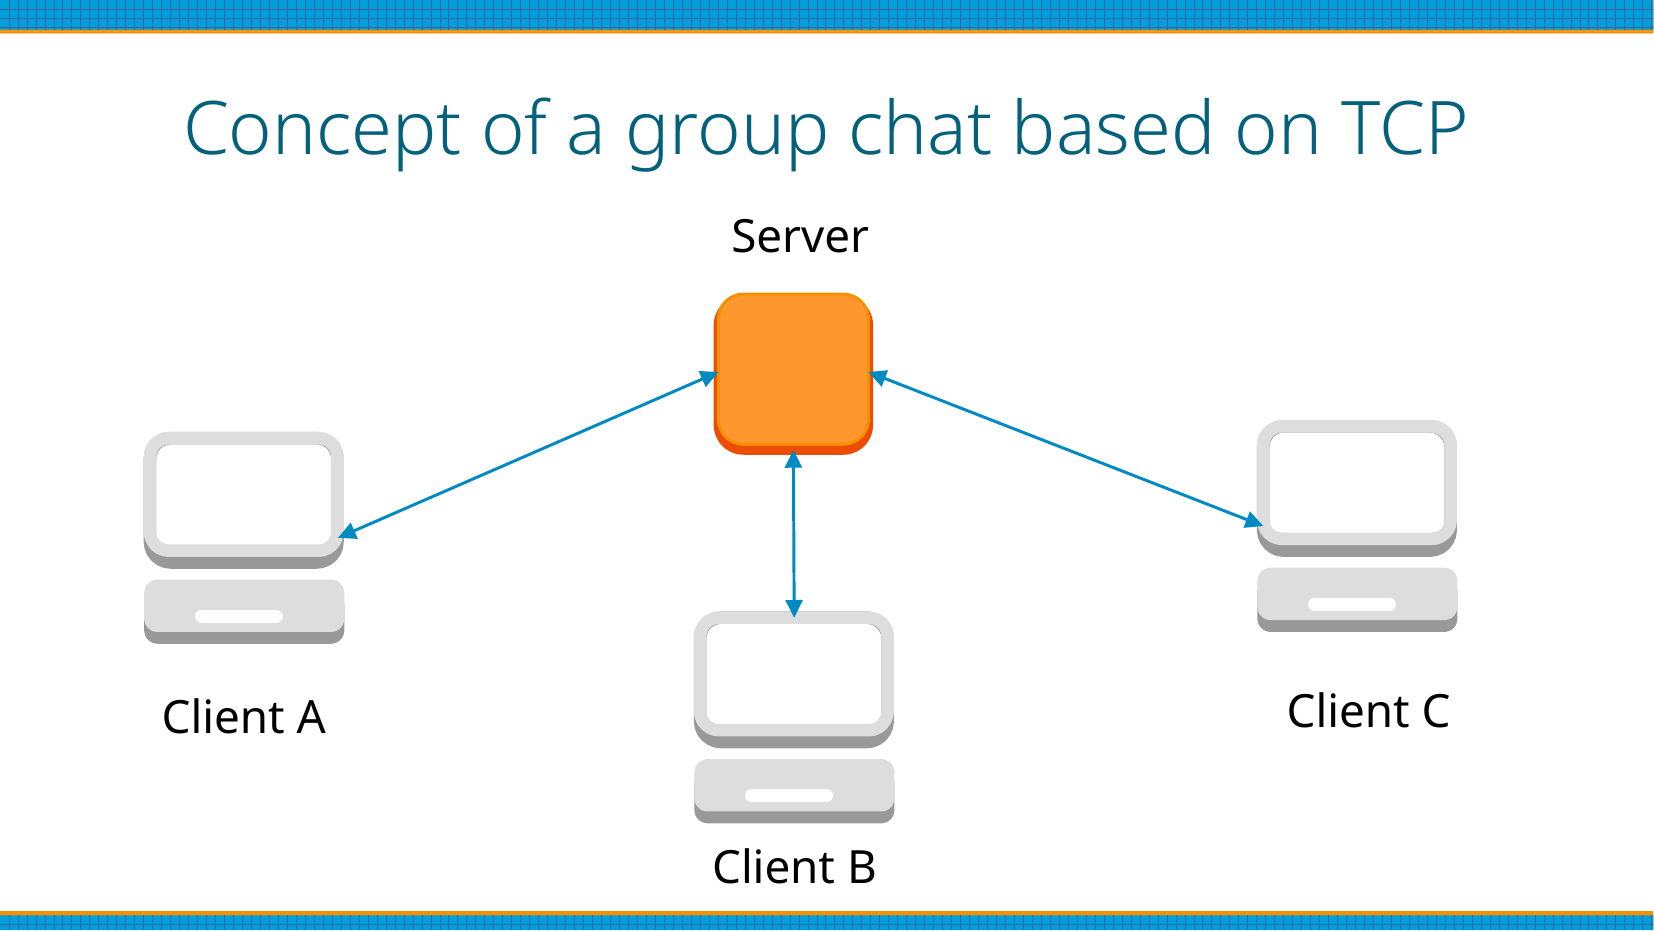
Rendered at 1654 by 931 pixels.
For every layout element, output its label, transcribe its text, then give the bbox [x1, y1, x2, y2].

text_box Server [706, 199, 895, 270]
text_box Client A [150, 680, 338, 751]
text_box [718, 294, 869, 451]
text_box [1263, 573, 1452, 626]
text_box [150, 585, 339, 638]
text_box [700, 765, 889, 818]
text_box Client C [1275, 675, 1463, 745]
title Concept of a group chat based on TCP [88, 44, 1565, 207]
text_box Client B [700, 830, 889, 901]
